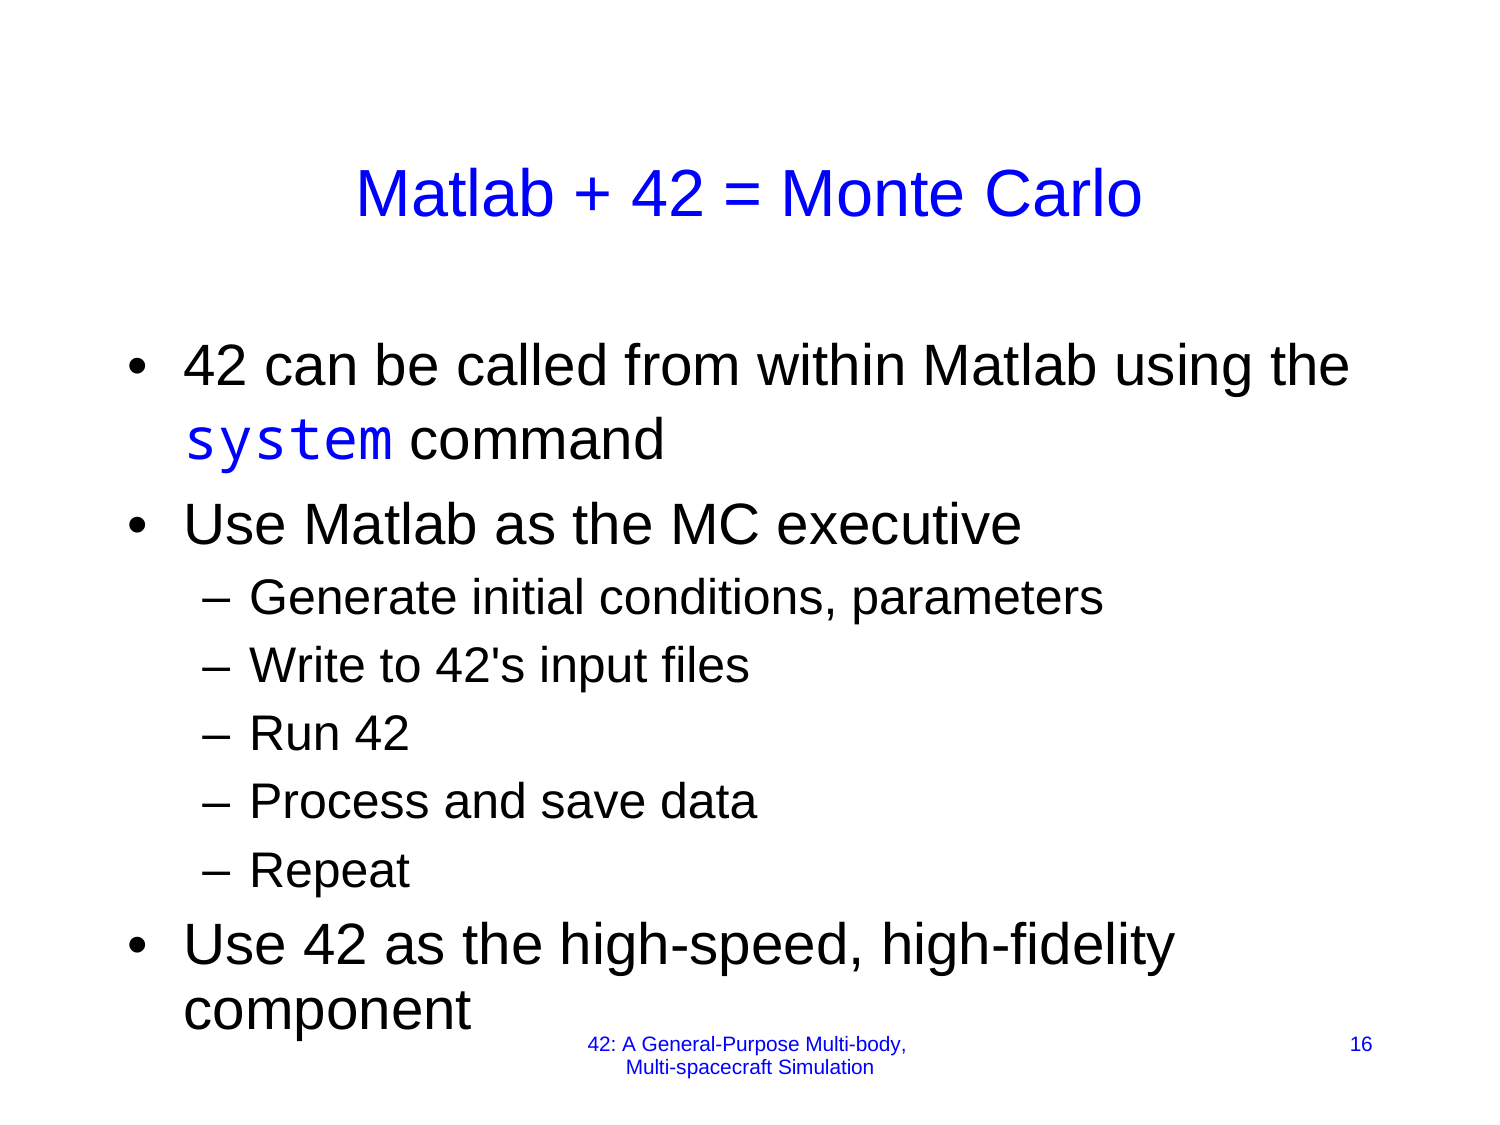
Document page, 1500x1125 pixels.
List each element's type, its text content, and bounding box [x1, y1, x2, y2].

list 42 can be called from within Matlab using the system command Use Matlab as the MC executive Generate initial conditions, parameters Write to 42's input files Run 42 Process and save data Repeat Use 42 as the high-speed, high-fidelity component [112, 324, 1388, 1068]
title Matlab + 42 = Monte Carlo [112, 99, 1388, 288]
